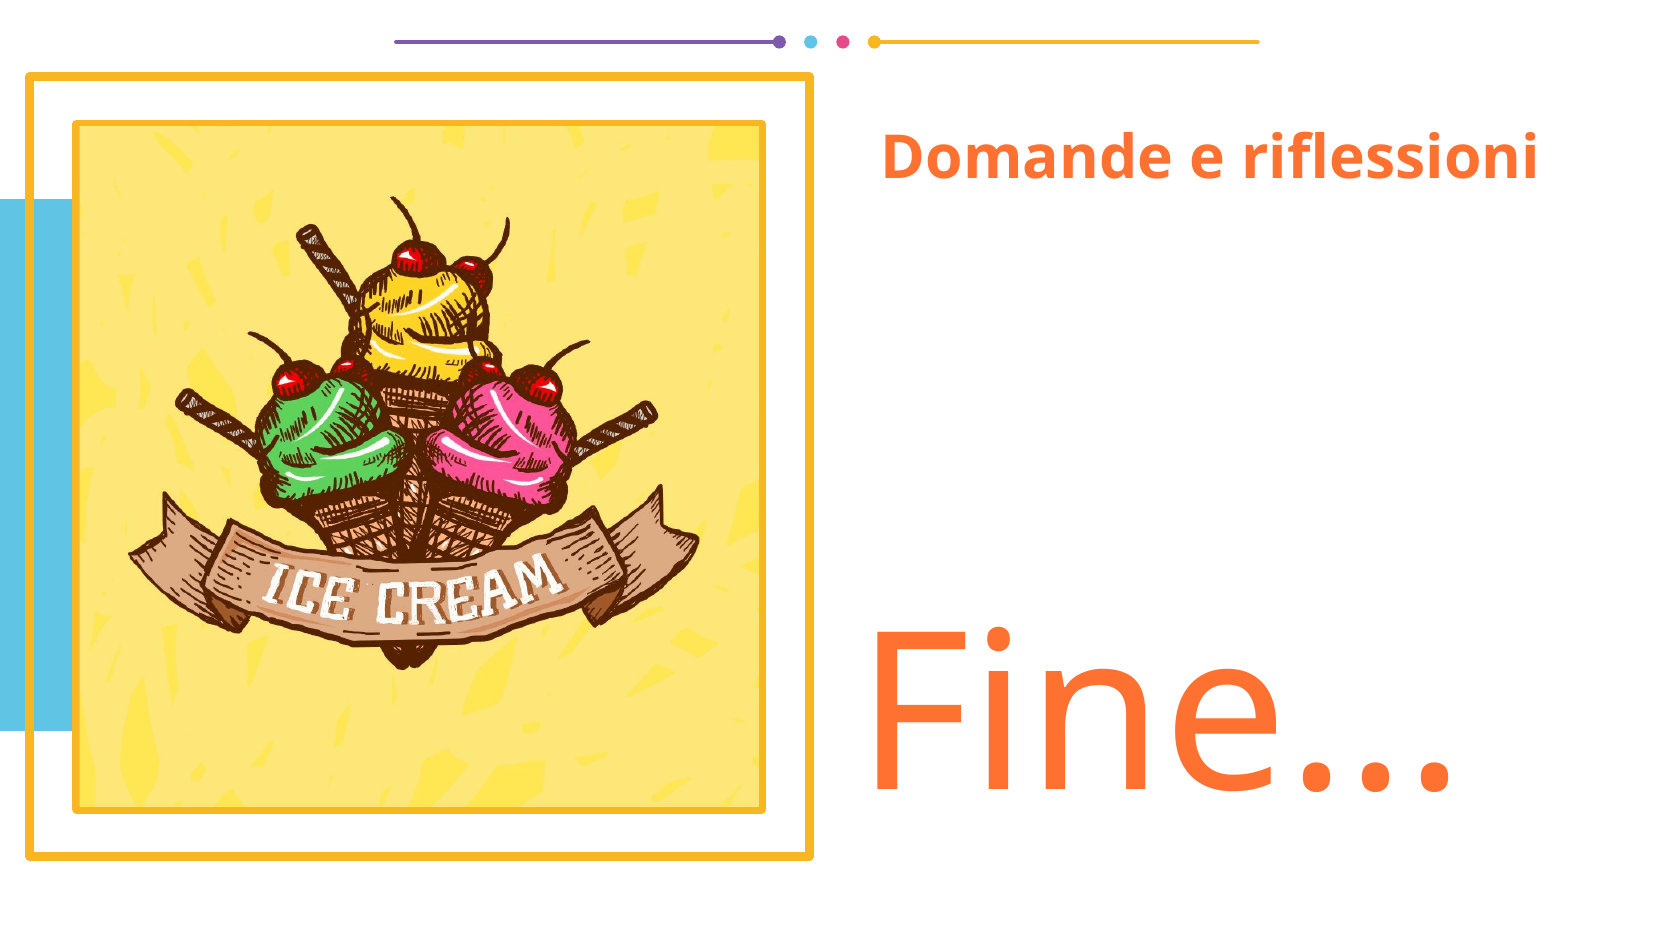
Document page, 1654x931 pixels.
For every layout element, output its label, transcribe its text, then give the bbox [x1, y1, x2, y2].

list Fine... [856, 253, 1565, 857]
title Domande e riflessioni [856, 76, 1565, 233]
text_box [80, 127, 759, 806]
